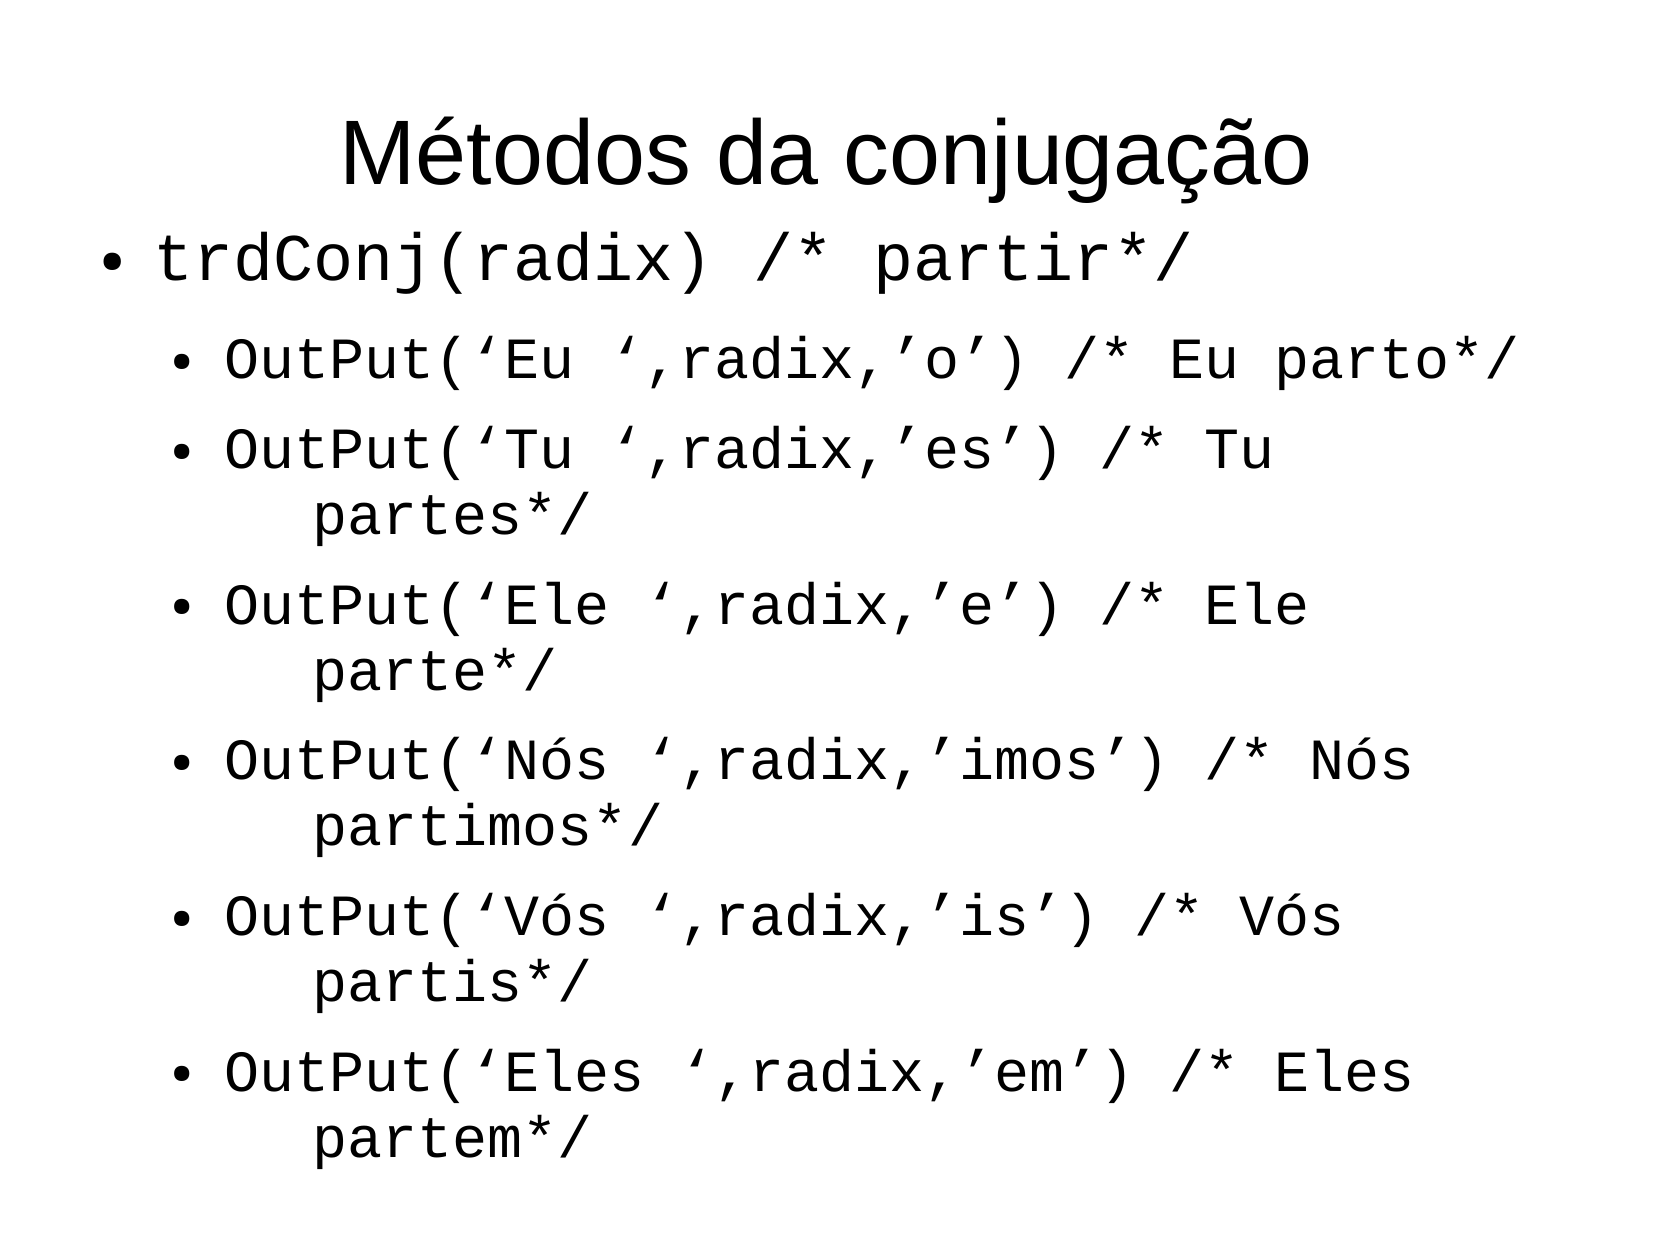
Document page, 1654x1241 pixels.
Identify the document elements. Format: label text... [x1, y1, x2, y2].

title Métodos da conjugação [82, 49, 1571, 225]
list trdConj(radix) /* partir*/ OutPut(‘Eu ‘,radix,’o’) /* Eu parto*/ OutPut(‘Tu ‘,radix,’es’) /* Tu partes*/ OutPut(‘Ele ‘,radix,’e’) /* Ele parte*/ OutPut(‘Nós ‘,radix,’imos’) /* Nós partimos*/ OutPut(‘Vós ‘,radix,’is’) /* Vós partis*/ OutPut(‘Eles ‘,radix,’em’) /* Eles partem*/ [82, 225, 1571, 1139]
